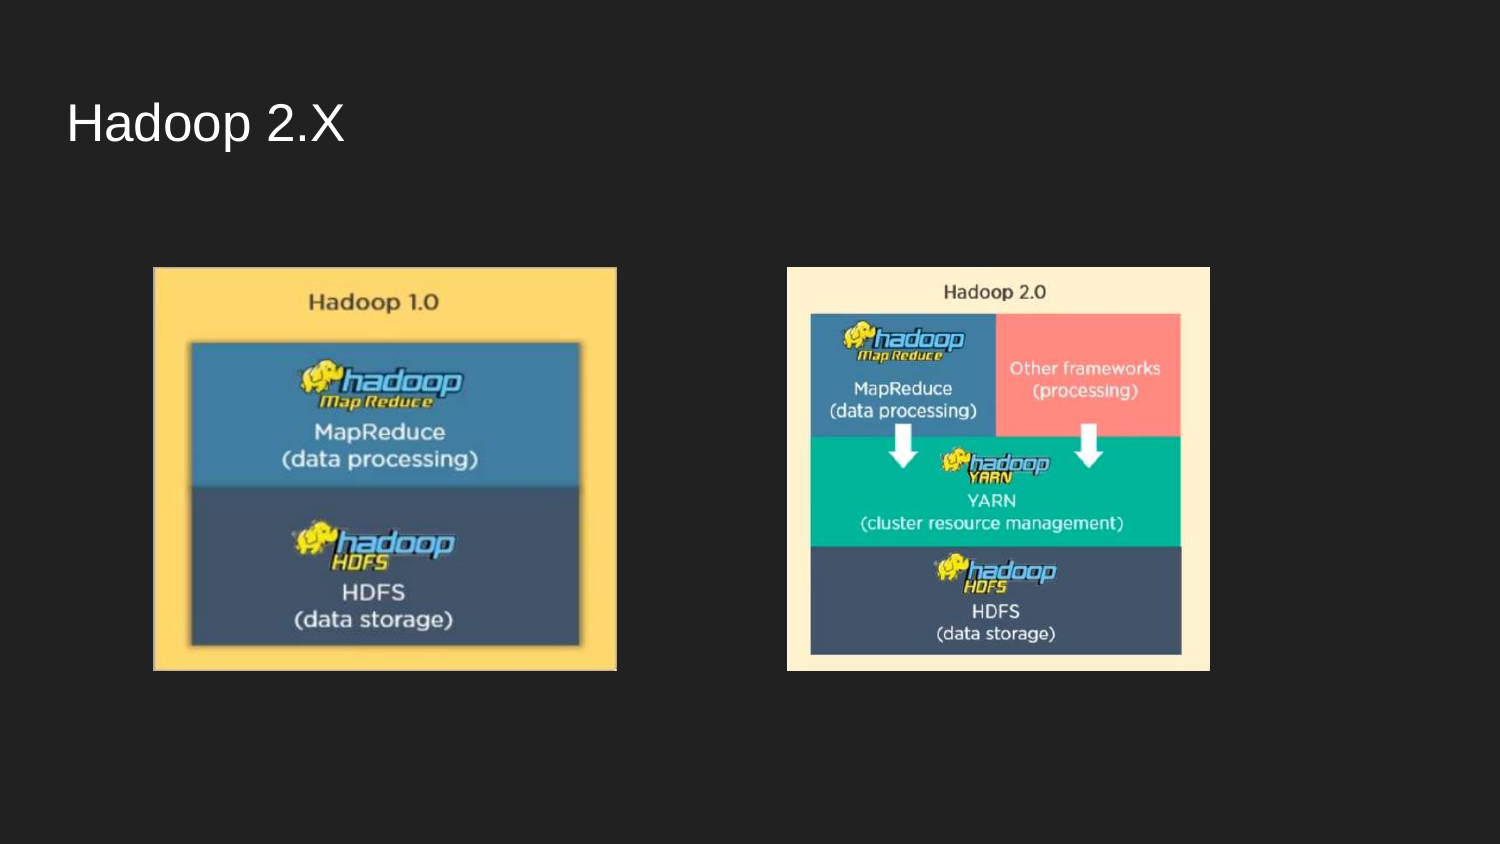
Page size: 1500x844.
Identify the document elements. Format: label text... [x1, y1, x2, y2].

title Hadoop 2.X [51, 72, 1449, 167]
picture [787, 267, 1210, 671]
picture [153, 267, 617, 671]
